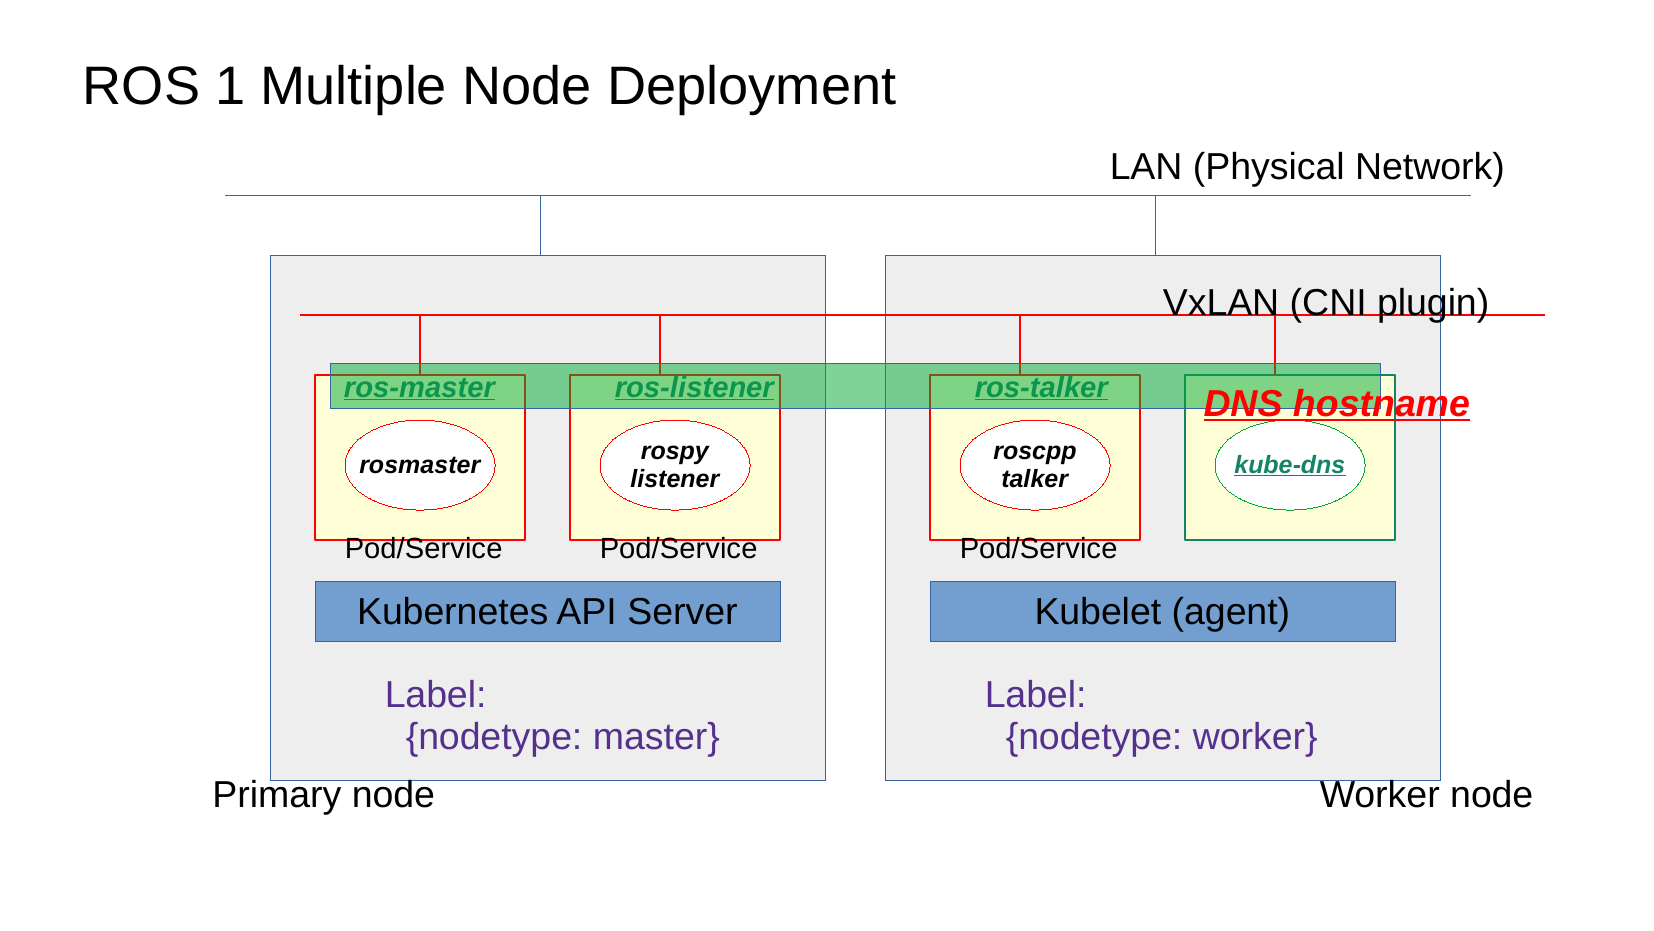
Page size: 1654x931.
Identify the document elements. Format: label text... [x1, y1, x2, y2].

text_box [270, 255, 1441, 781]
text_box Pod/Service [585, 525, 773, 582]
text_box VxLAN (CNI plugin) [1148, 274, 1611, 331]
text_box LAN (Physical Network) [1095, 138, 1558, 196]
text_box Label: {nodetype: master} [370, 666, 736, 766]
text_box kube-dns [1215, 432, 1366, 511]
text_box Pod/Service [945, 525, 1133, 582]
text_box roscpp talker [960, 421, 1111, 511]
text_box Worker node [1305, 765, 1549, 823]
text_box Kubernetes API Server [315, 581, 781, 642]
text_box rosmaster [345, 421, 496, 511]
text_box ros-master [329, 363, 511, 421]
text_box [885, 255, 1441, 314]
text_box Label: {nodetype: worker} [970, 666, 1333, 766]
text_box DNS hostname [1188, 375, 1486, 432]
text_box ros-listener [600, 409, 790, 421]
text_box Pod/Service [330, 525, 518, 582]
text_box Primary node [197, 765, 451, 823]
text_box ros-talker [960, 409, 1124, 421]
text_box Kubelet (agent) [930, 581, 1396, 642]
title ROS 1 Multiple Node Deployment [82, 52, 1571, 121]
text_box rospy listener [600, 421, 751, 511]
